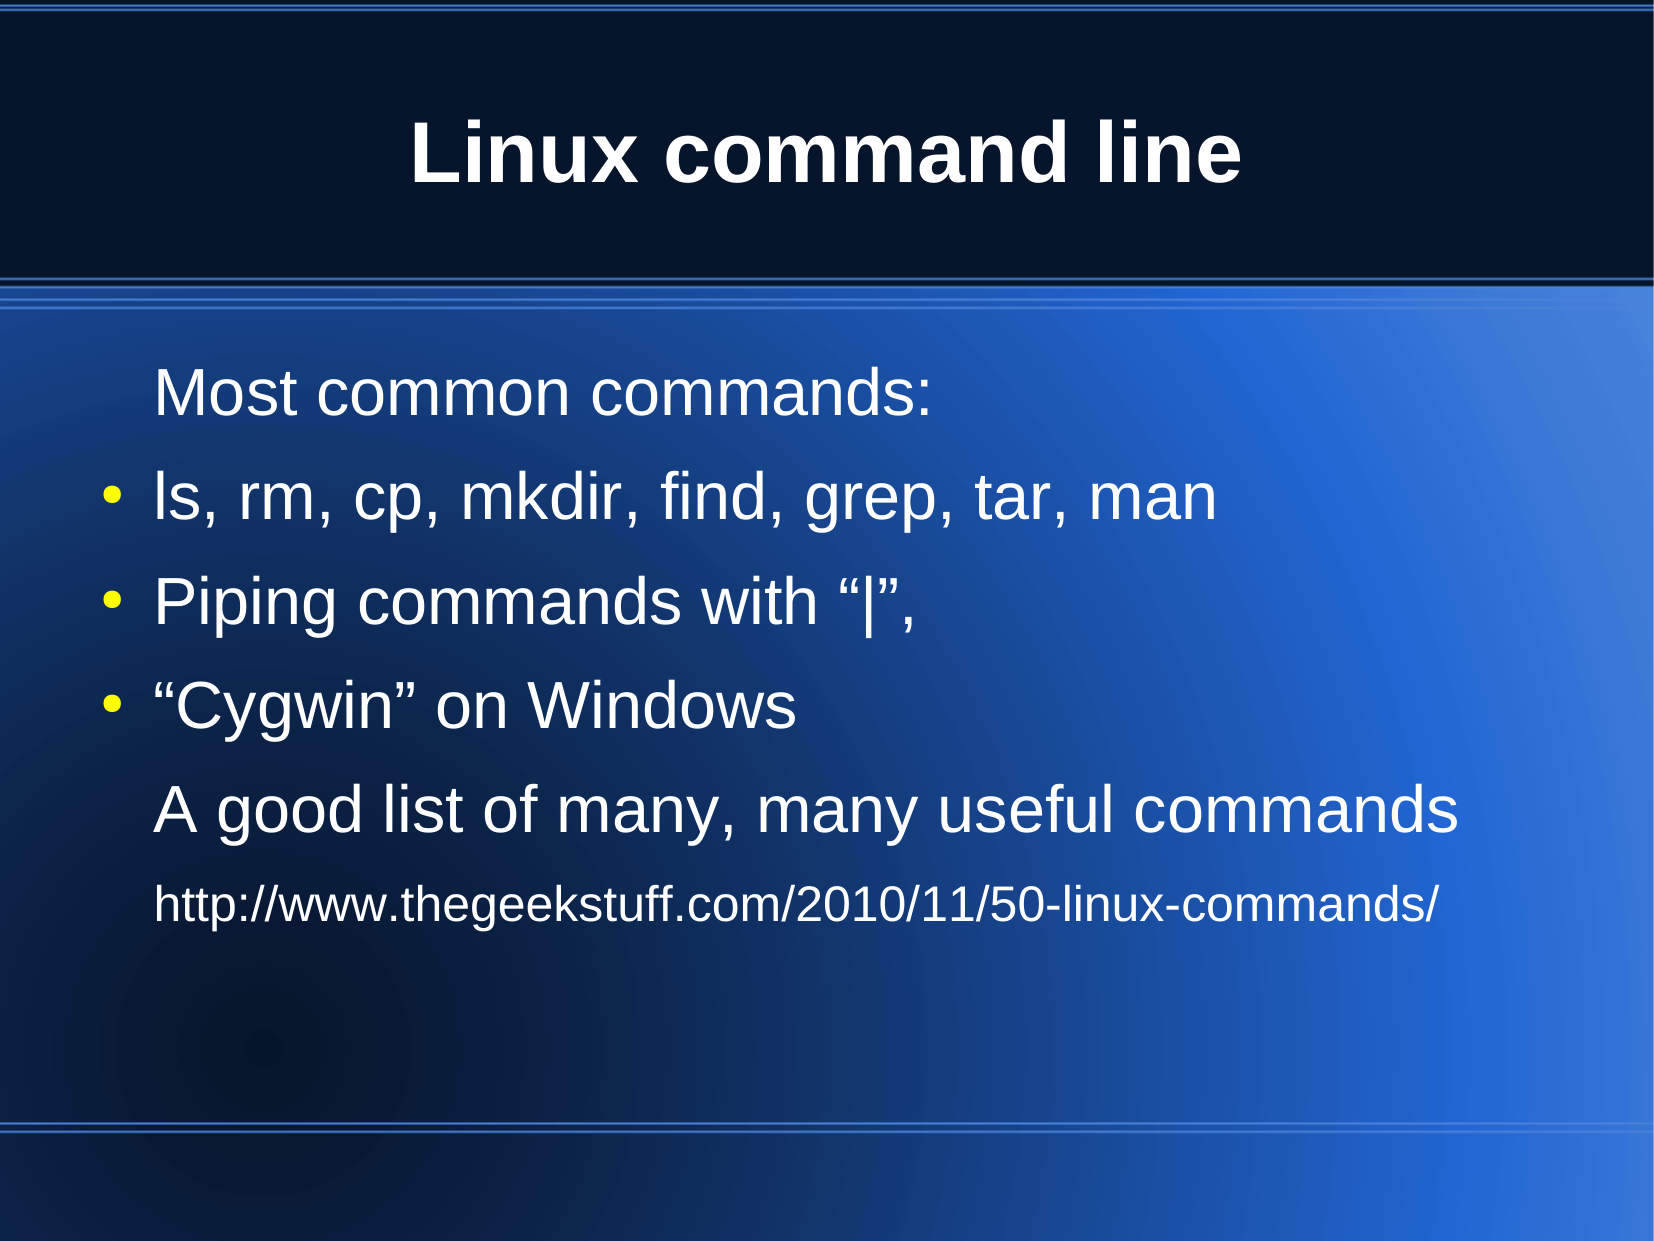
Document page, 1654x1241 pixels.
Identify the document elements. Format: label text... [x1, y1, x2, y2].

title Linux command line [82, 49, 1571, 257]
list Most common commands: ls, rm, cp, mkdir, find, grep, tar, man Piping commands with “|”, “Cygwin” on Windows A good list of many, many useful commands http://www.thegeekstuff.com/2010/11/50-linux-commands/ [82, 355, 1571, 1058]
picture [0, 0, 1654, 1241]
